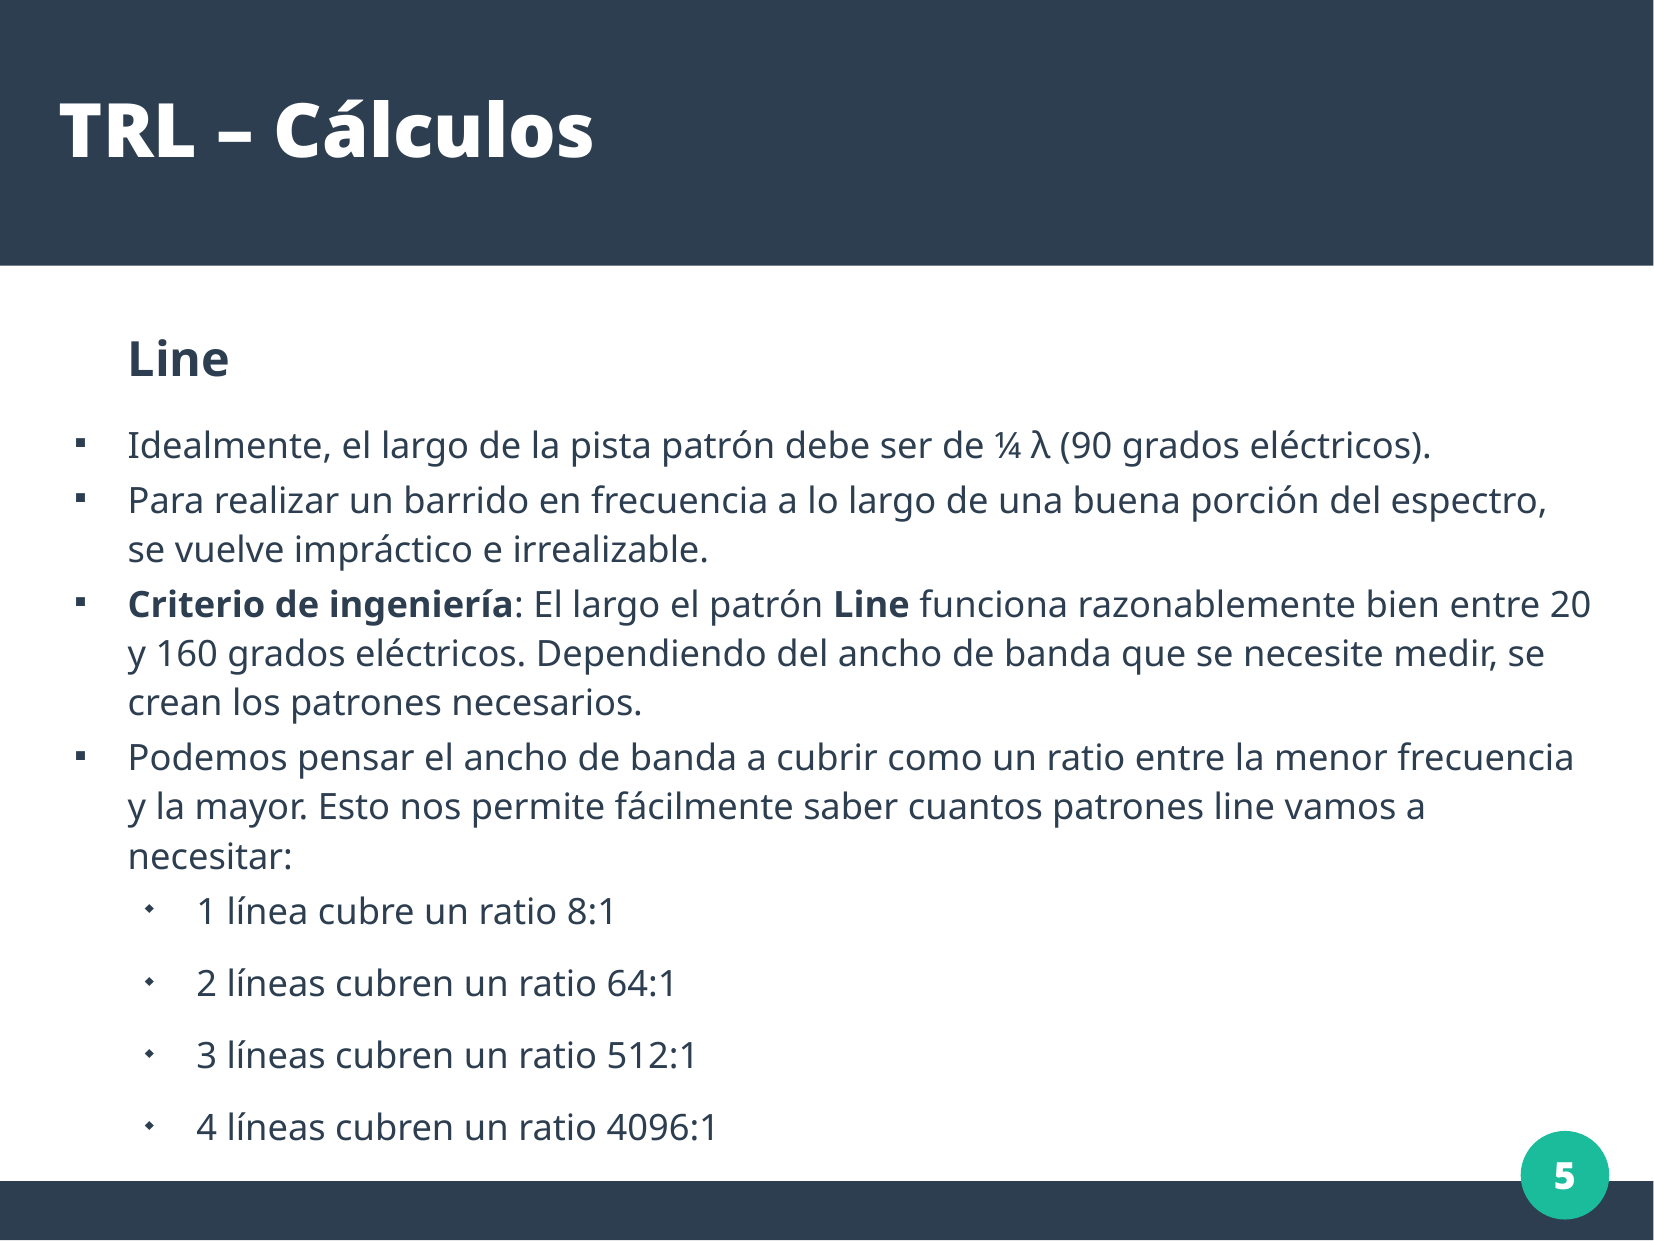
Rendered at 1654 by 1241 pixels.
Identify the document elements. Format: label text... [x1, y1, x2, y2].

title TRL – Cálculos [59, 49, 1595, 207]
list Line Idealmente, el largo de la pista patrón debe ser de ¼ λ (90 grados eléctricos). Para realizar un barrido en frecuencia a lo largo de una buena porción del espectro, se vuelve impráctico e irrealizable. Criterio de ingeniería: El largo el patrón Line funciona razonablemente bien entre 20 y 160 grados eléctricos. Dependiendo del ancho de banda que se necesite medir, se crean los patrones necesarios. Podemos pensar el ancho de banda a cubrir como un ratio entre la menor frecuencia y la mayor. Esto nos permite fácilmente saber cuantos patrones line vamos a necesitar: 1 línea cubre un ratio 8:1 2 líneas cubren un ratio 64:1 3 líneas cubren un ratio 512:1 4 líneas cubren un ratio 4096:1 [59, 324, 1595, 1152]
